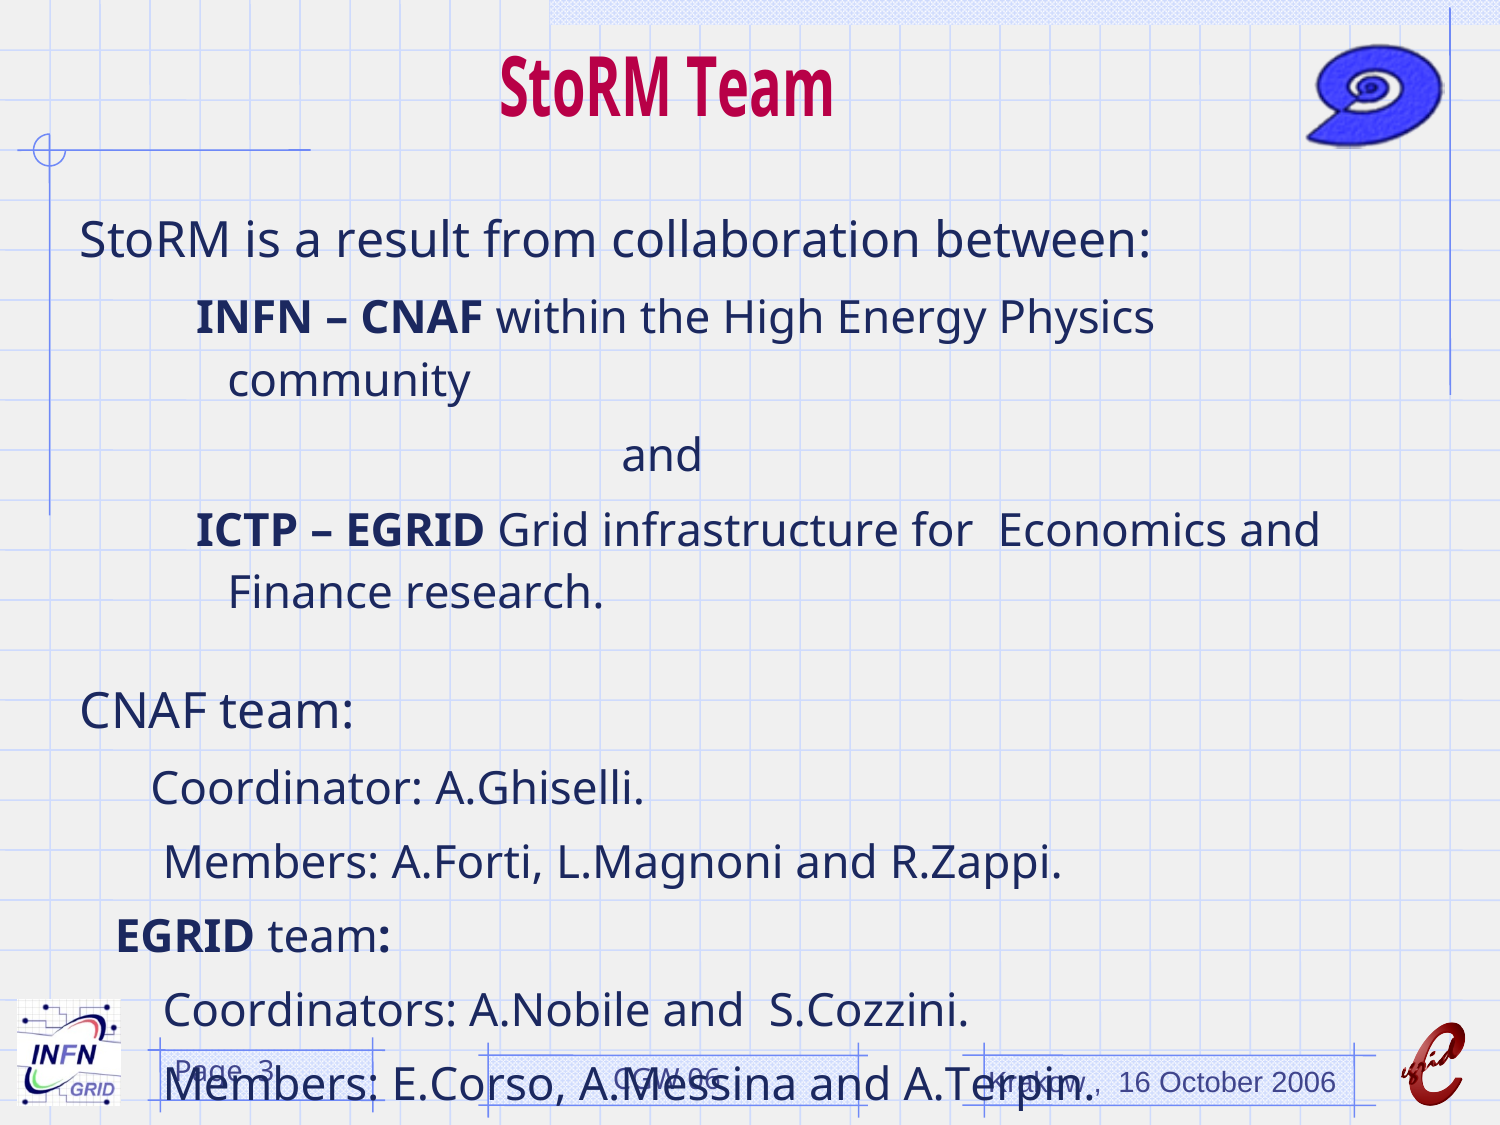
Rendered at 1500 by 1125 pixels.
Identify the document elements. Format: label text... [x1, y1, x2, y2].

picture [549, 0, 1500, 25]
picture [280, 1078, 293, 1097]
picture [985, 1056, 1353, 1104]
picture [17, 999, 121, 1106]
picture [1305, 43, 1445, 149]
picture [1023, 1078, 1036, 1097]
picture [185, 1078, 195, 1099]
picture [230, 1067, 238, 1072]
picture [1052, 1078, 1059, 1090]
picture [307, 1078, 319, 1085]
picture [1067, 1078, 1072, 1089]
picture [1376, 1020, 1495, 1118]
picture [212, 1067, 221, 1076]
picture [170, 1072, 180, 1099]
picture [237, 1078, 249, 1099]
picture [489, 1056, 857, 1104]
picture [161, 1051, 372, 1099]
picture [1041, 1078, 1047, 1090]
picture [253, 1079, 264, 1099]
title StoRM Team [53, 18, 1282, 149]
list StoRM is a result from collaboration between: INFN – CNAF within the High Energy Physics community and ICTP – EGRID Grid infrastructure for Economics and Finance research. CNAF team: Coordinator: A.Ghiselli. Members: A.Forti, L.Magnoni and R.Zappi. EGRID team: Coordinators: A.Nobile and S.Cozzini. Members: E.Corso, A.Messina and A.Terpin. [29, 196, 1426, 1005]
picture [210, 1080, 221, 1085]
picture [179, 1062, 187, 1071]
